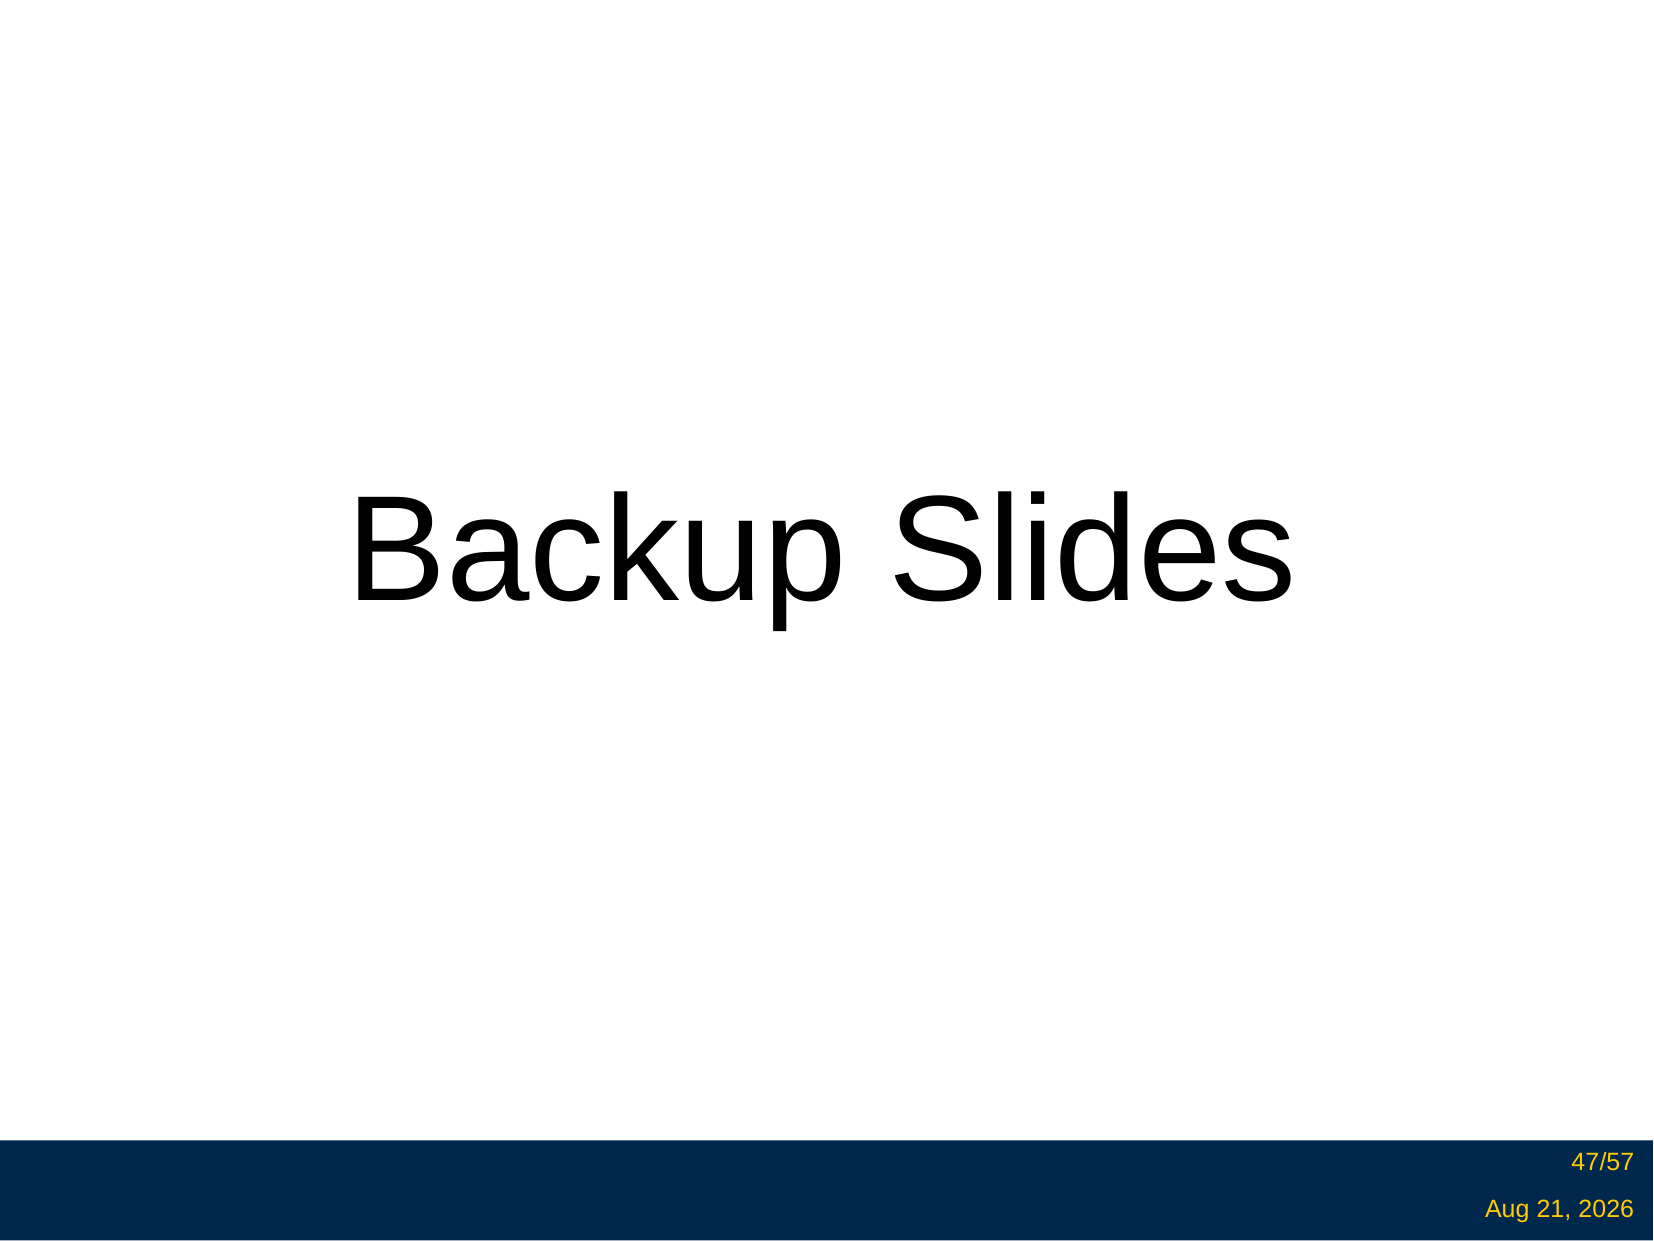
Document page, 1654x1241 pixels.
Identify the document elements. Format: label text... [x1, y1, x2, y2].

text_box Backup Slides [331, 457, 1315, 687]
